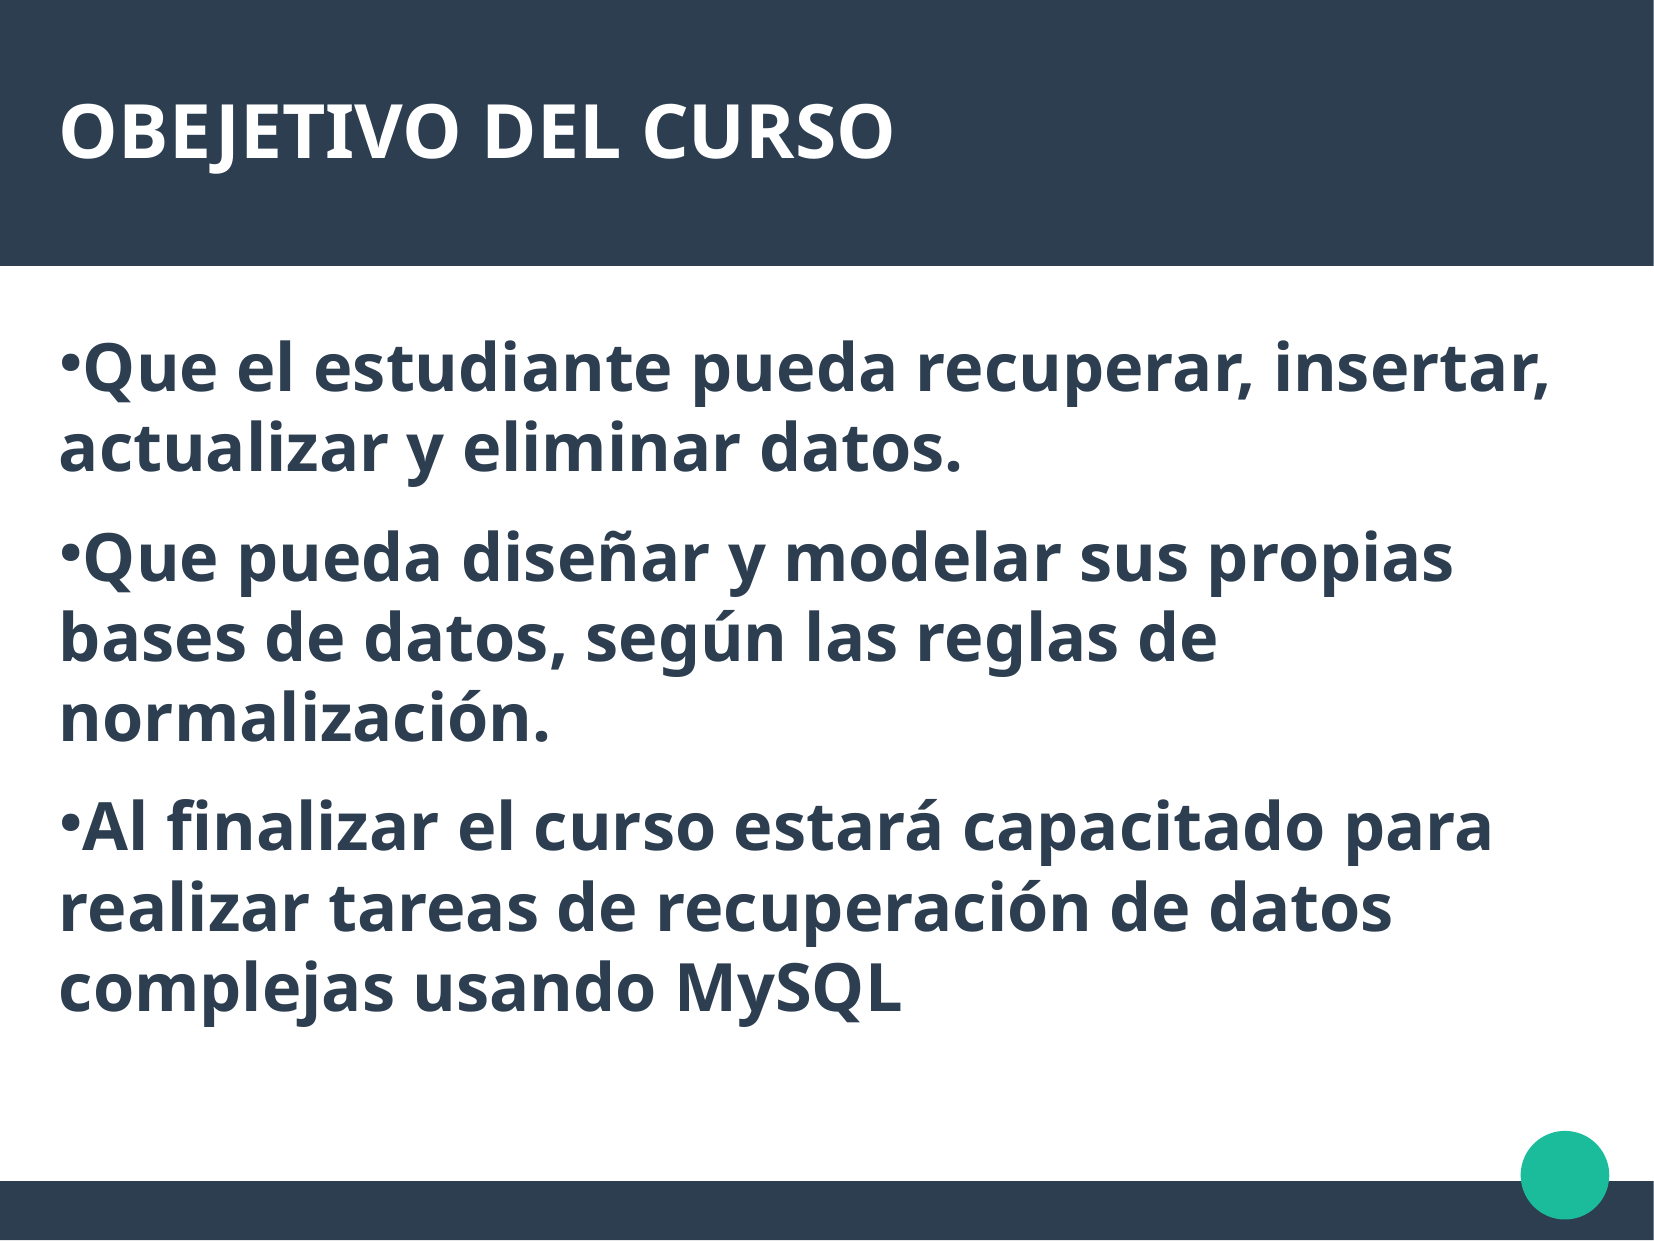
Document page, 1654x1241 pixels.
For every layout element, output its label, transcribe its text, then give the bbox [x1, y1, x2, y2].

title OBEJETIVO DEL CURSO [59, 49, 1595, 207]
list Que el estudiante pueda recuperar, insertar, actualizar y eliminar datos. Que pueda diseñar y modelar sus propias bases de datos, según las reglas de normalización. Al finalizar el curso estará capacitado para realizar tareas de recuperación de datos complejas usando MySQL [59, 324, 1595, 1152]
